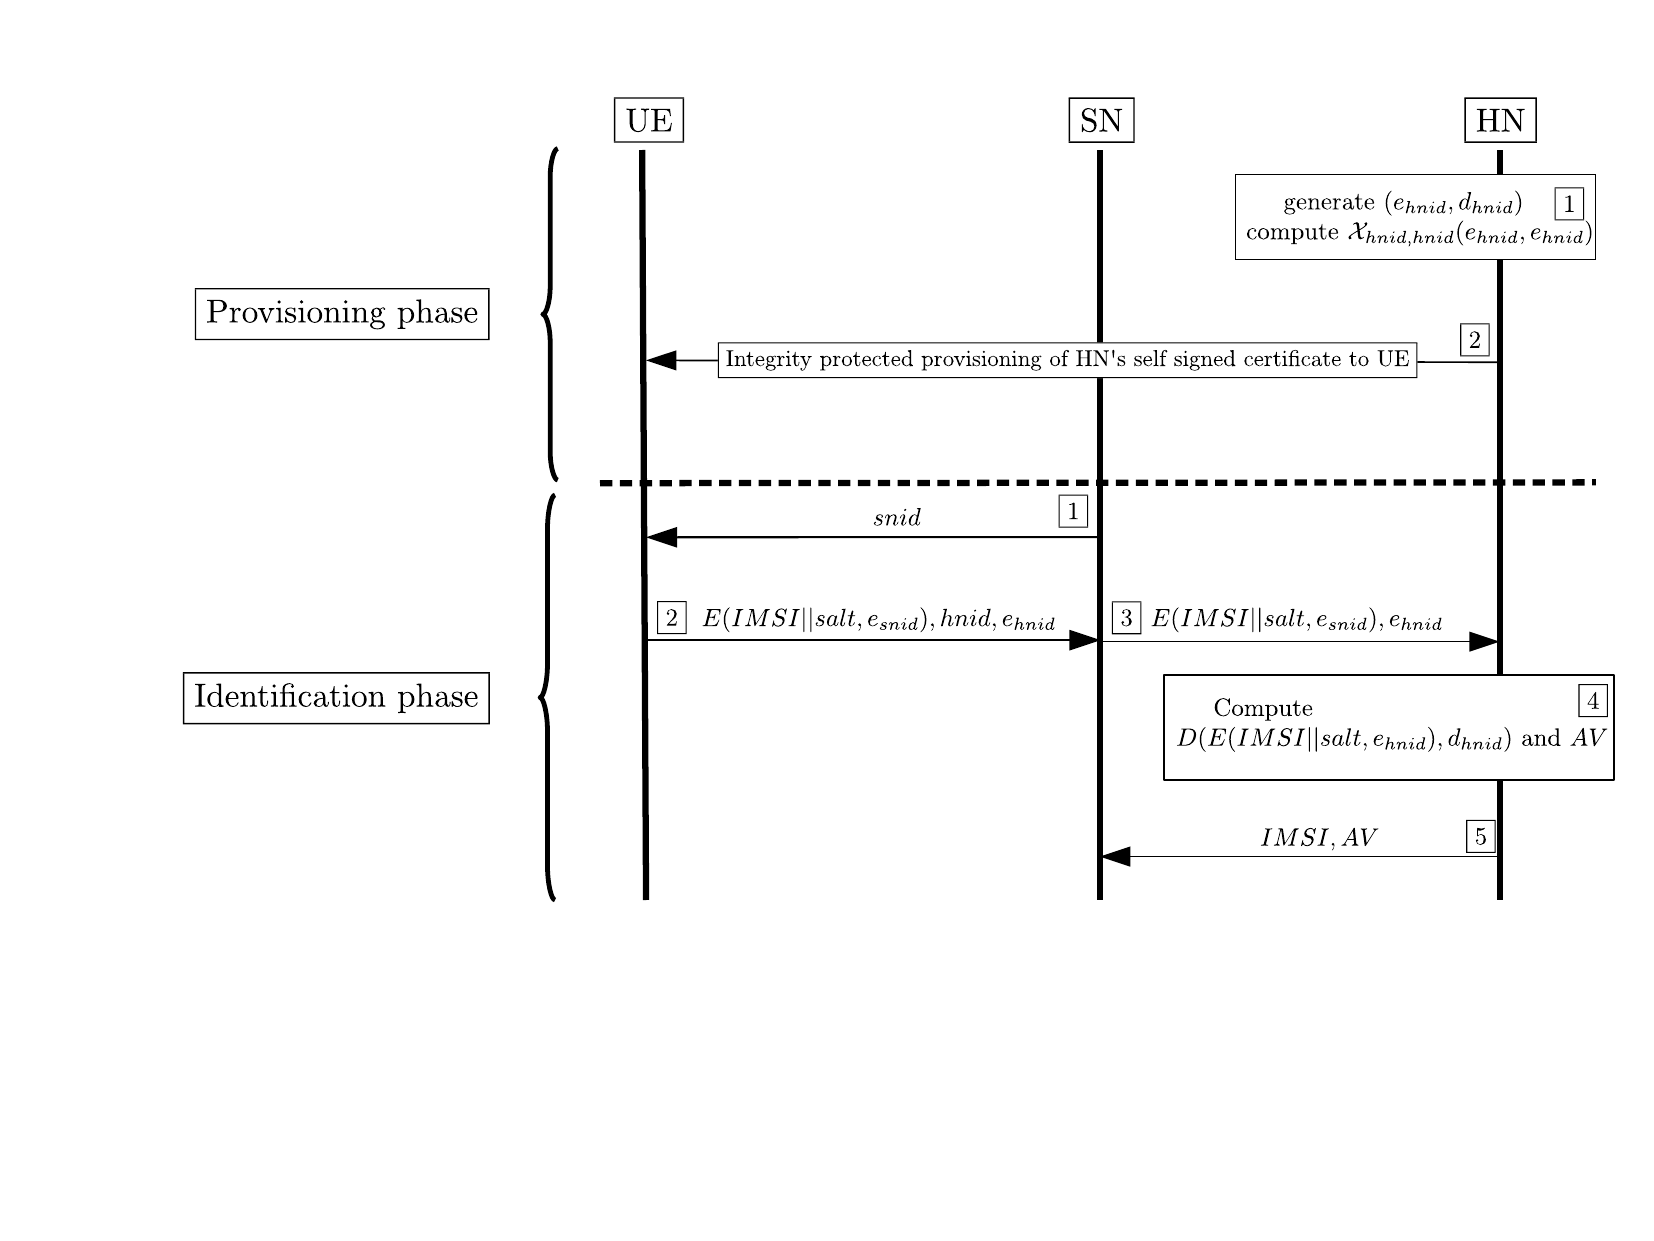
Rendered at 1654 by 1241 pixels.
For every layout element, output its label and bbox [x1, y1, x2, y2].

text_box [1068, 97, 1135, 143]
text_box [1111, 601, 1142, 635]
text_box [1164, 675, 1615, 781]
text_box [872, 507, 921, 526]
text_box [1466, 819, 1496, 853]
text_box [1460, 323, 1490, 357]
text_box [717, 342, 1418, 379]
text_box [1464, 97, 1537, 143]
text_box [182, 672, 490, 725]
text_box [1260, 827, 1380, 851]
text_box [701, 607, 1055, 633]
text_box [1150, 607, 1442, 633]
text_box [1058, 494, 1089, 528]
text_box [1235, 174, 1596, 260]
text_box [613, 97, 685, 143]
text_box [657, 601, 687, 635]
text_box [194, 288, 490, 341]
